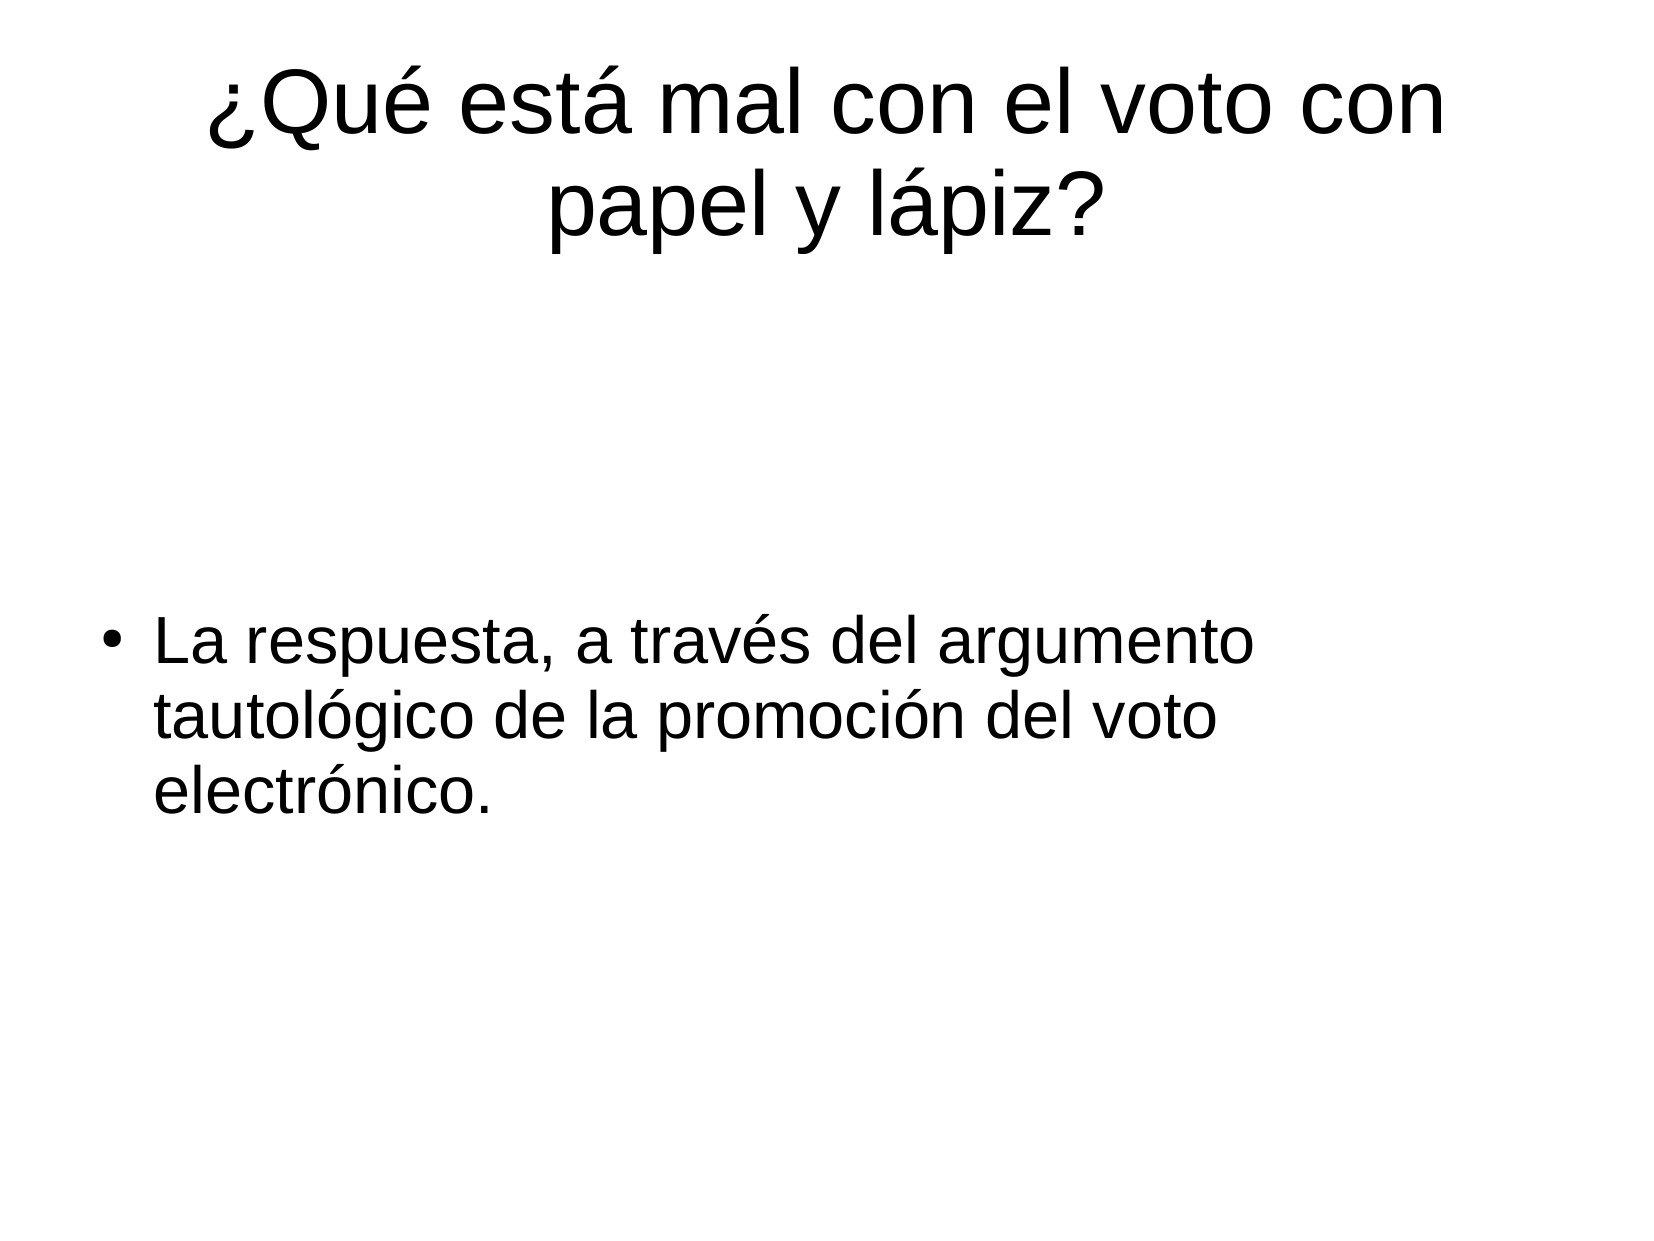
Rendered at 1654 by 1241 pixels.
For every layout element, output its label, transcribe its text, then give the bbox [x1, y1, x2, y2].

list La respuesta, a través del argumento tautológico de la promoción del voto electrónico. [82, 290, 1571, 1109]
title ¿Qué está mal con el voto con papel y lápiz? [82, 49, 1571, 257]
